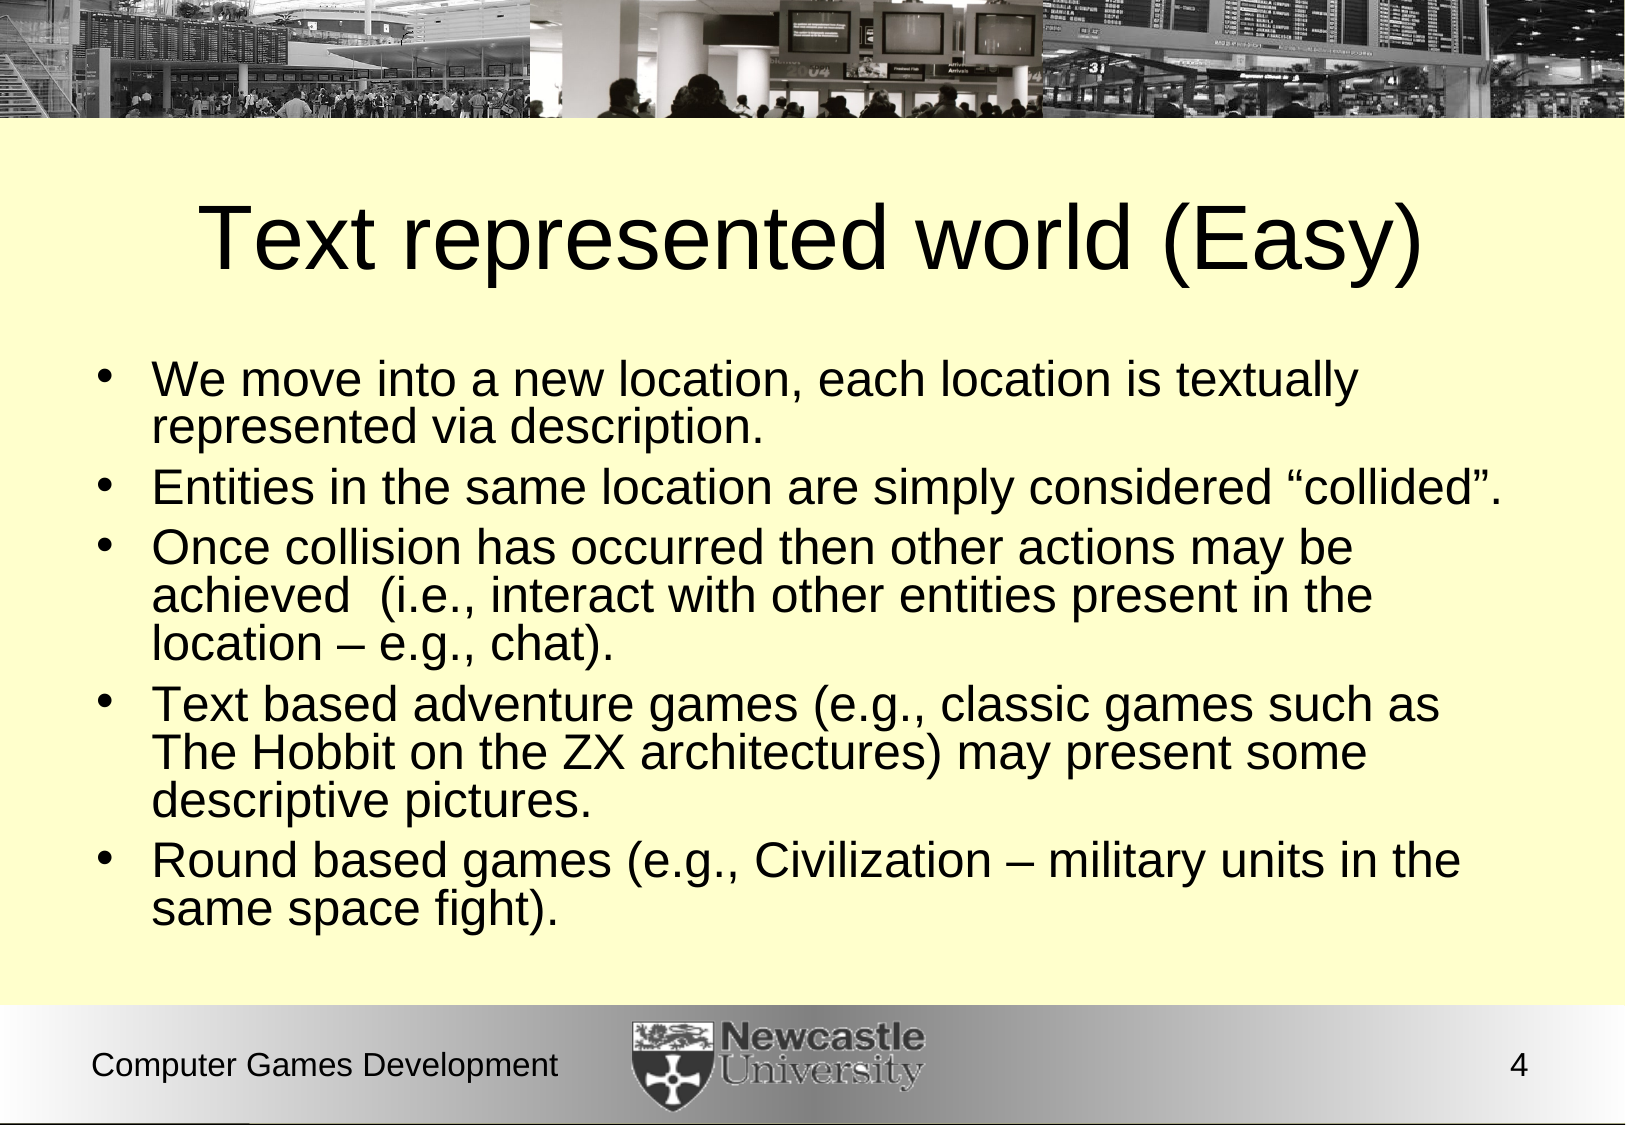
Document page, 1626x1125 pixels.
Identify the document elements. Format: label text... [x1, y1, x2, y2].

text_box Text represented world (Easy) [81, 138, 1544, 327]
text_box We move into a new location, each location is textually represented via description. Entities in the same location are simply considered “collided”. Once collision has occurred then other actions may be achieved (i.e., interact with other entities present in the location – e.g., chat). Text based adventure games (e.g., classic games such as The Hobbit on the ZX architectures) may present some descriptive pictures. Round based games (e.g., Civilization – military units in the same space fight). [81, 350, 1544, 984]
text_box <number> [1164, 1024, 1544, 1103]
picture [0, 0, 1625, 118]
text_box Computer Games Development [67, 1024, 583, 1103]
